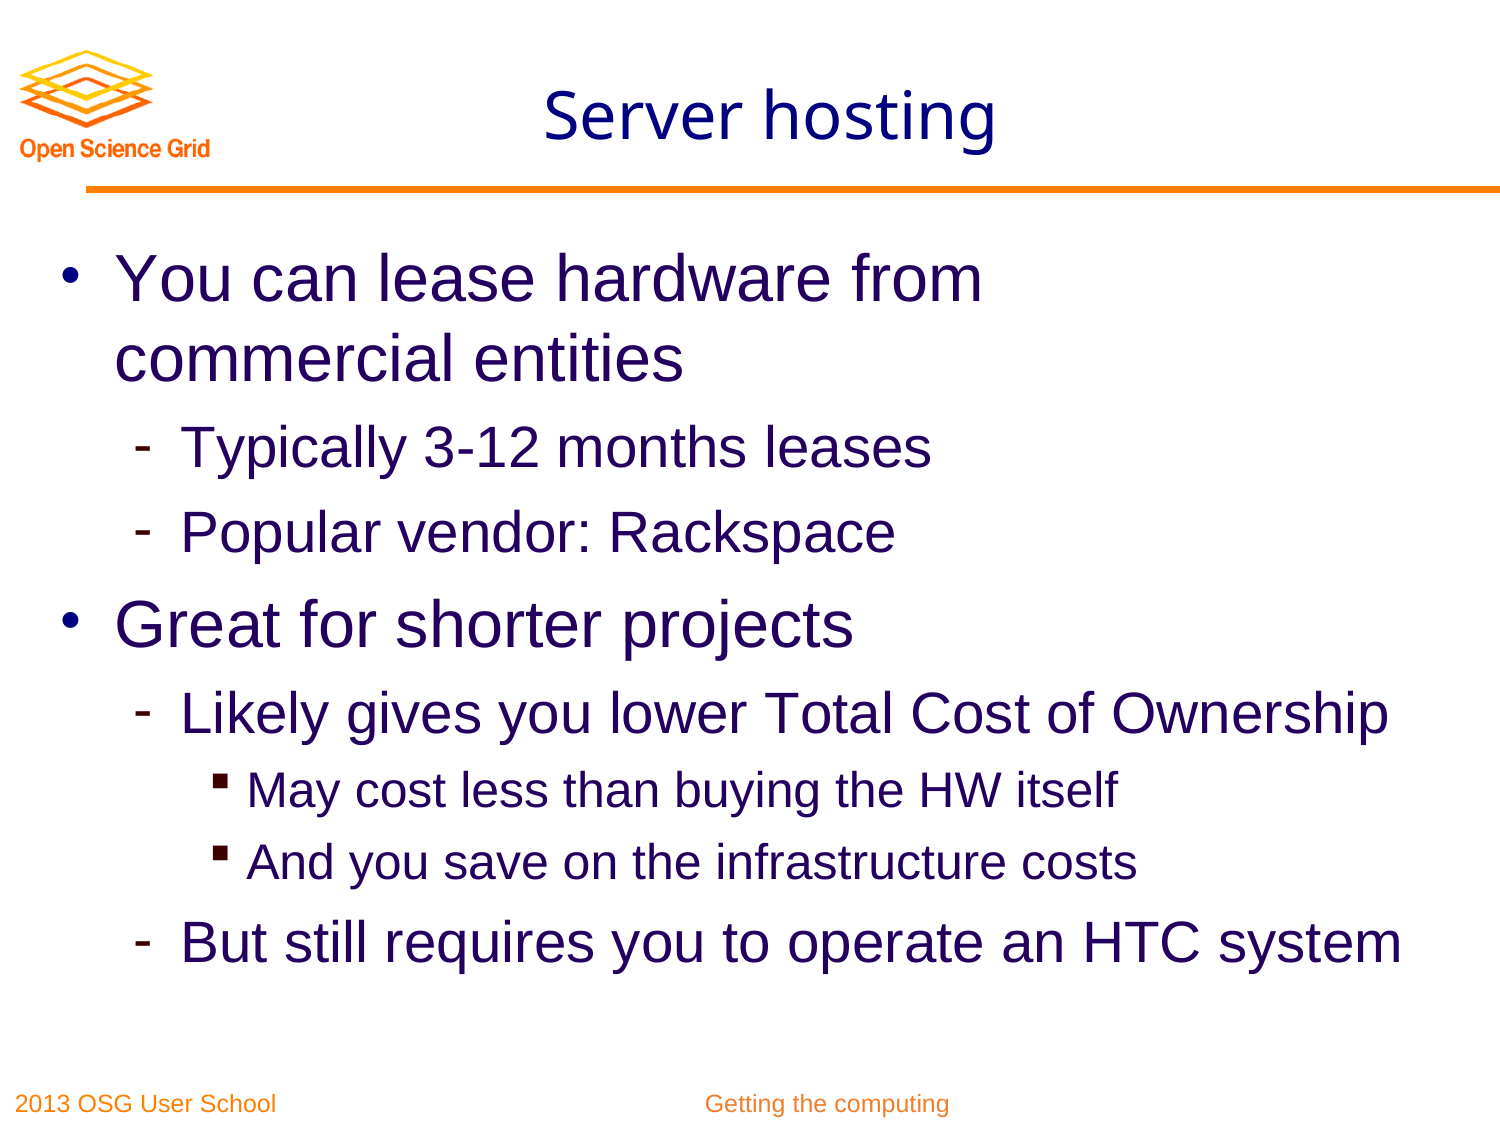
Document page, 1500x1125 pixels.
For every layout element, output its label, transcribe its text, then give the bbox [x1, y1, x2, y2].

picture [0, 27, 201, 179]
list You can lease hardware from commercial entities Typically 3-12 months leases Popular vendor: Rackspace Great for shorter projects Likely gives you lower Total Cost of Ownership May cost less than buying the HW itself And you save on the infrastructure costs But still requires you to operate an HTC system [43, 227, 1463, 1051]
title Server hosting [201, 18, 1342, 207]
